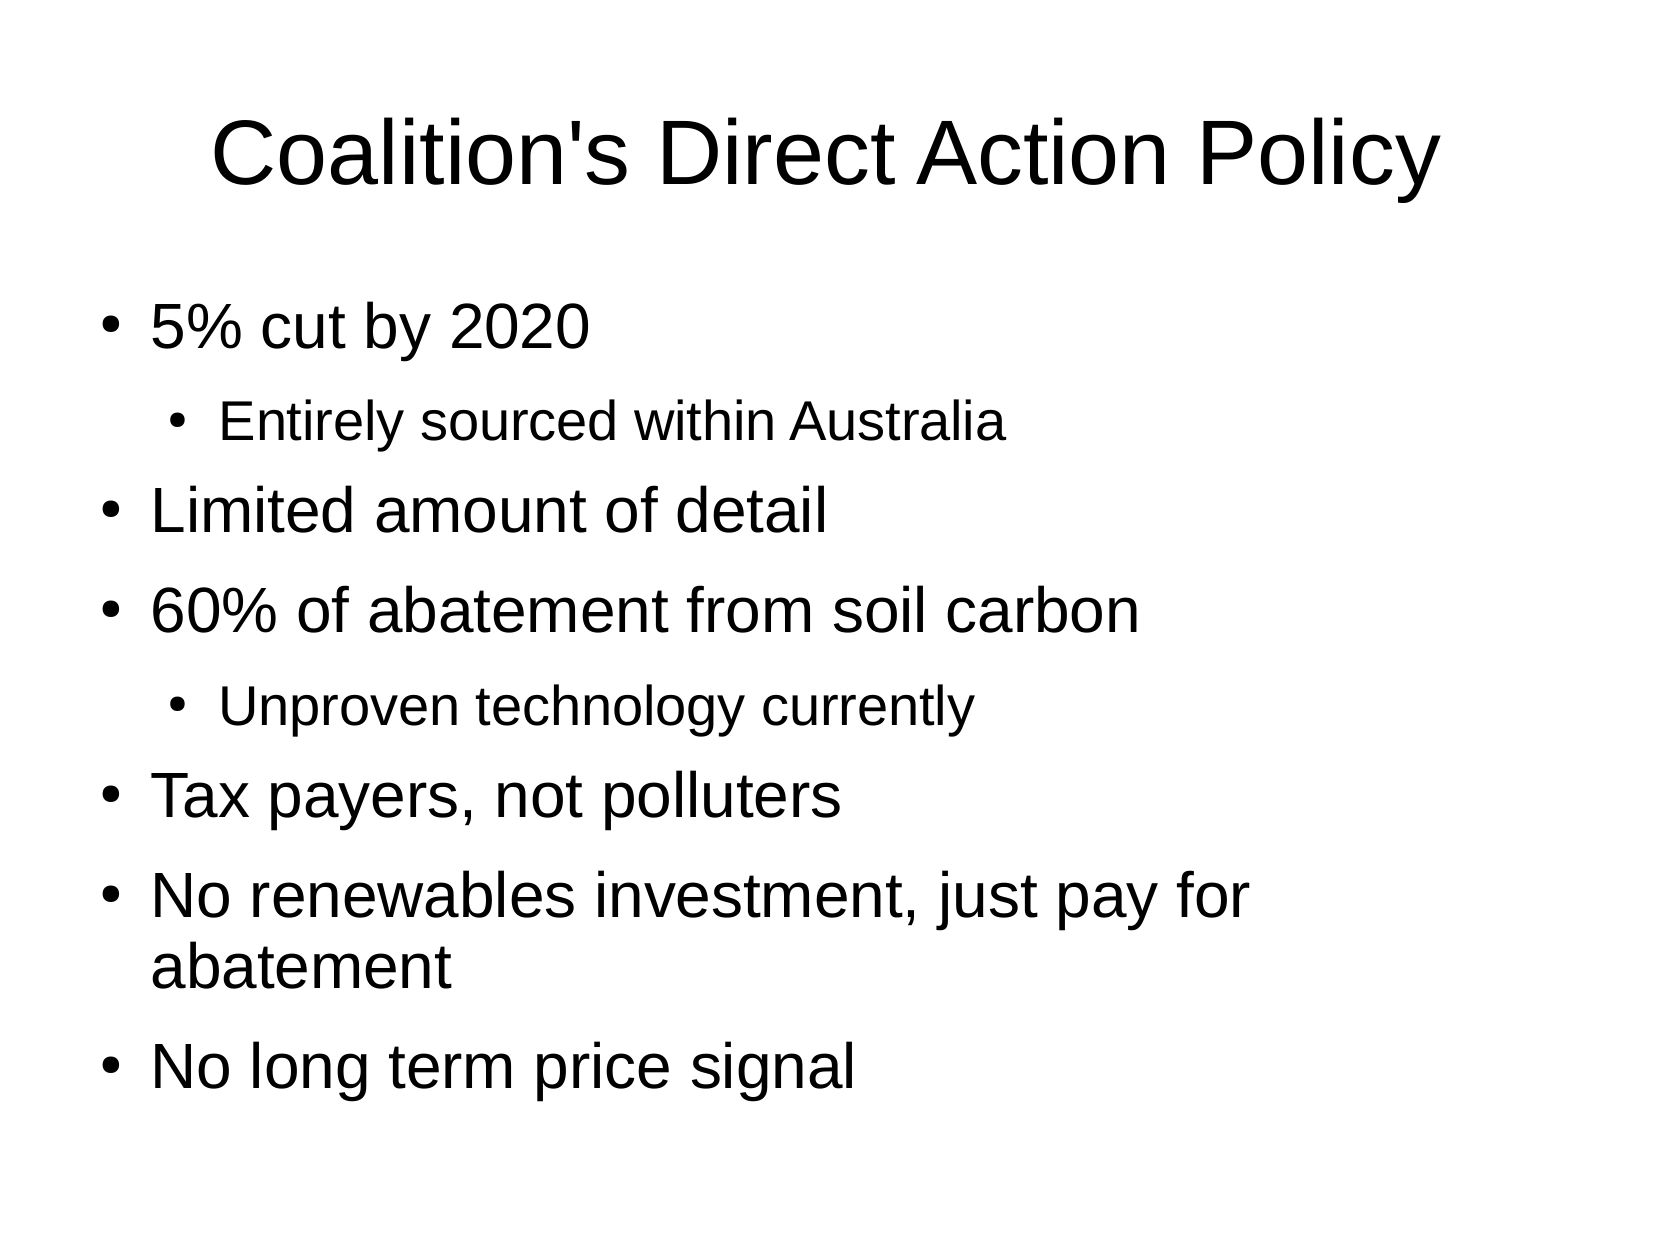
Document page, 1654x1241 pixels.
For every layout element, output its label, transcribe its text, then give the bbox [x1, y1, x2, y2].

list 5% cut by 2020 Entirely sourced within Australia Limited amount of detail 60% of abatement from soil carbon Unproven technology currently Tax payers, not polluters No renewables investment, just pay for abatement No long term price signal [82, 290, 1571, 1109]
title Coalition's Direct Action Policy [82, 49, 1571, 257]
